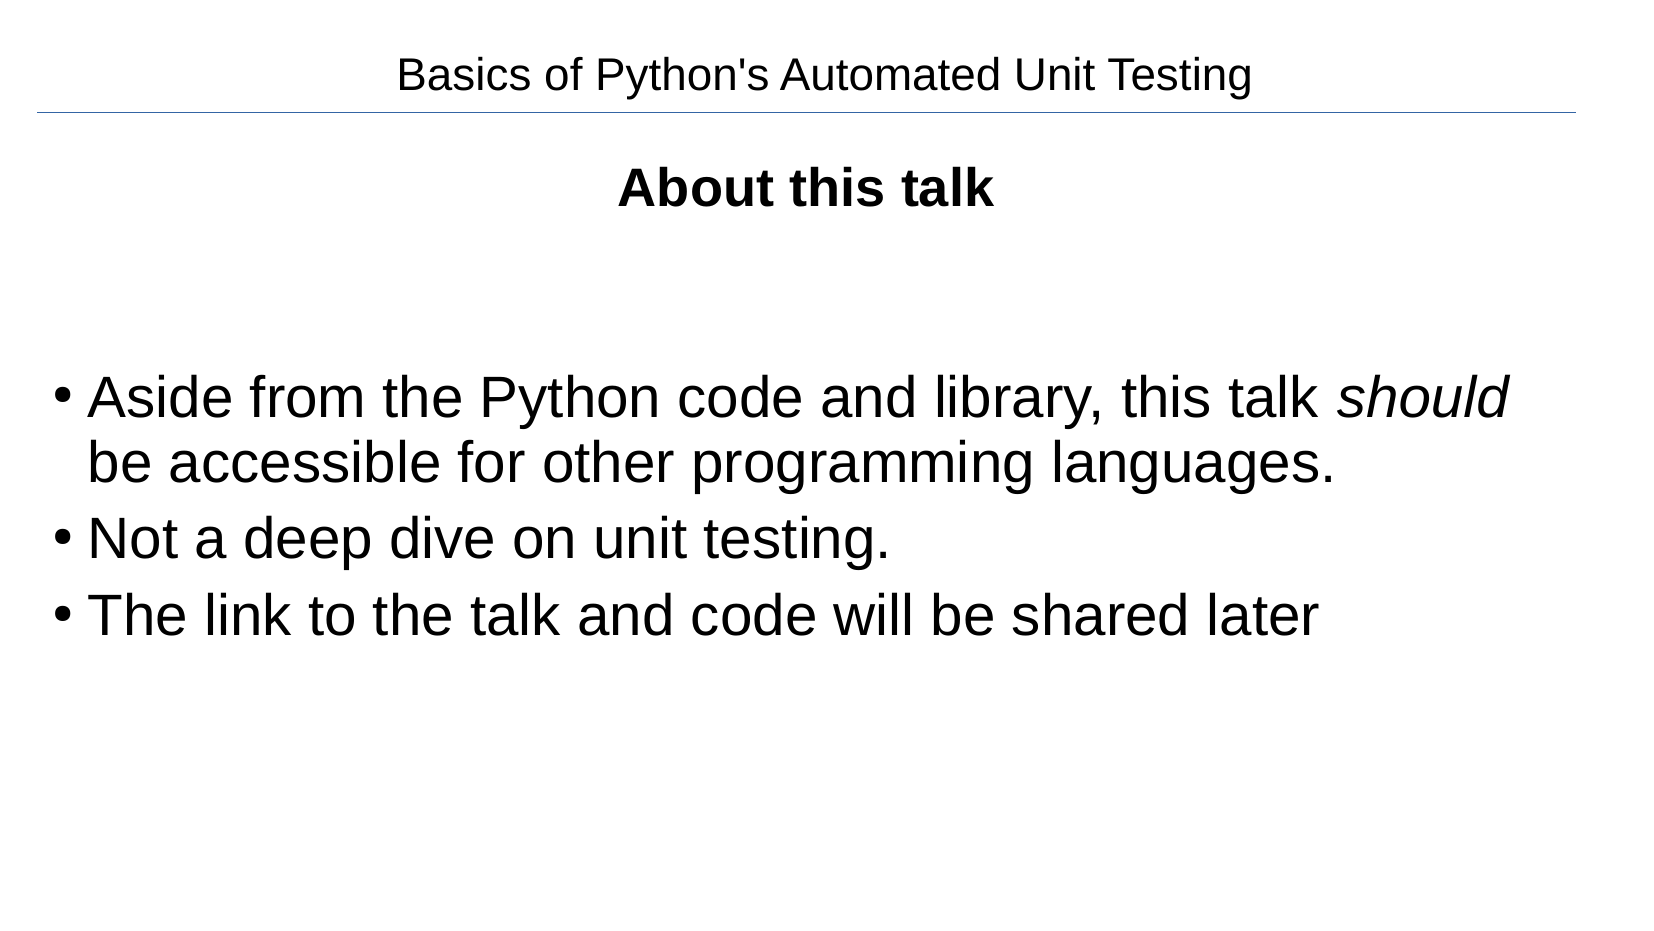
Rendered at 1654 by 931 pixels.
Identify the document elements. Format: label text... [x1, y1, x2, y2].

subtitle Basics of Python's Automated Unit Testing [75, 37, 1576, 112]
text_box Aside from the Python code and library, this talk should be accessible for other programming languages. Not a deep dive on unit testing. The link to the talk and code will be shared later [37, 226, 1576, 852]
text_box About this talk [37, 150, 1576, 226]
